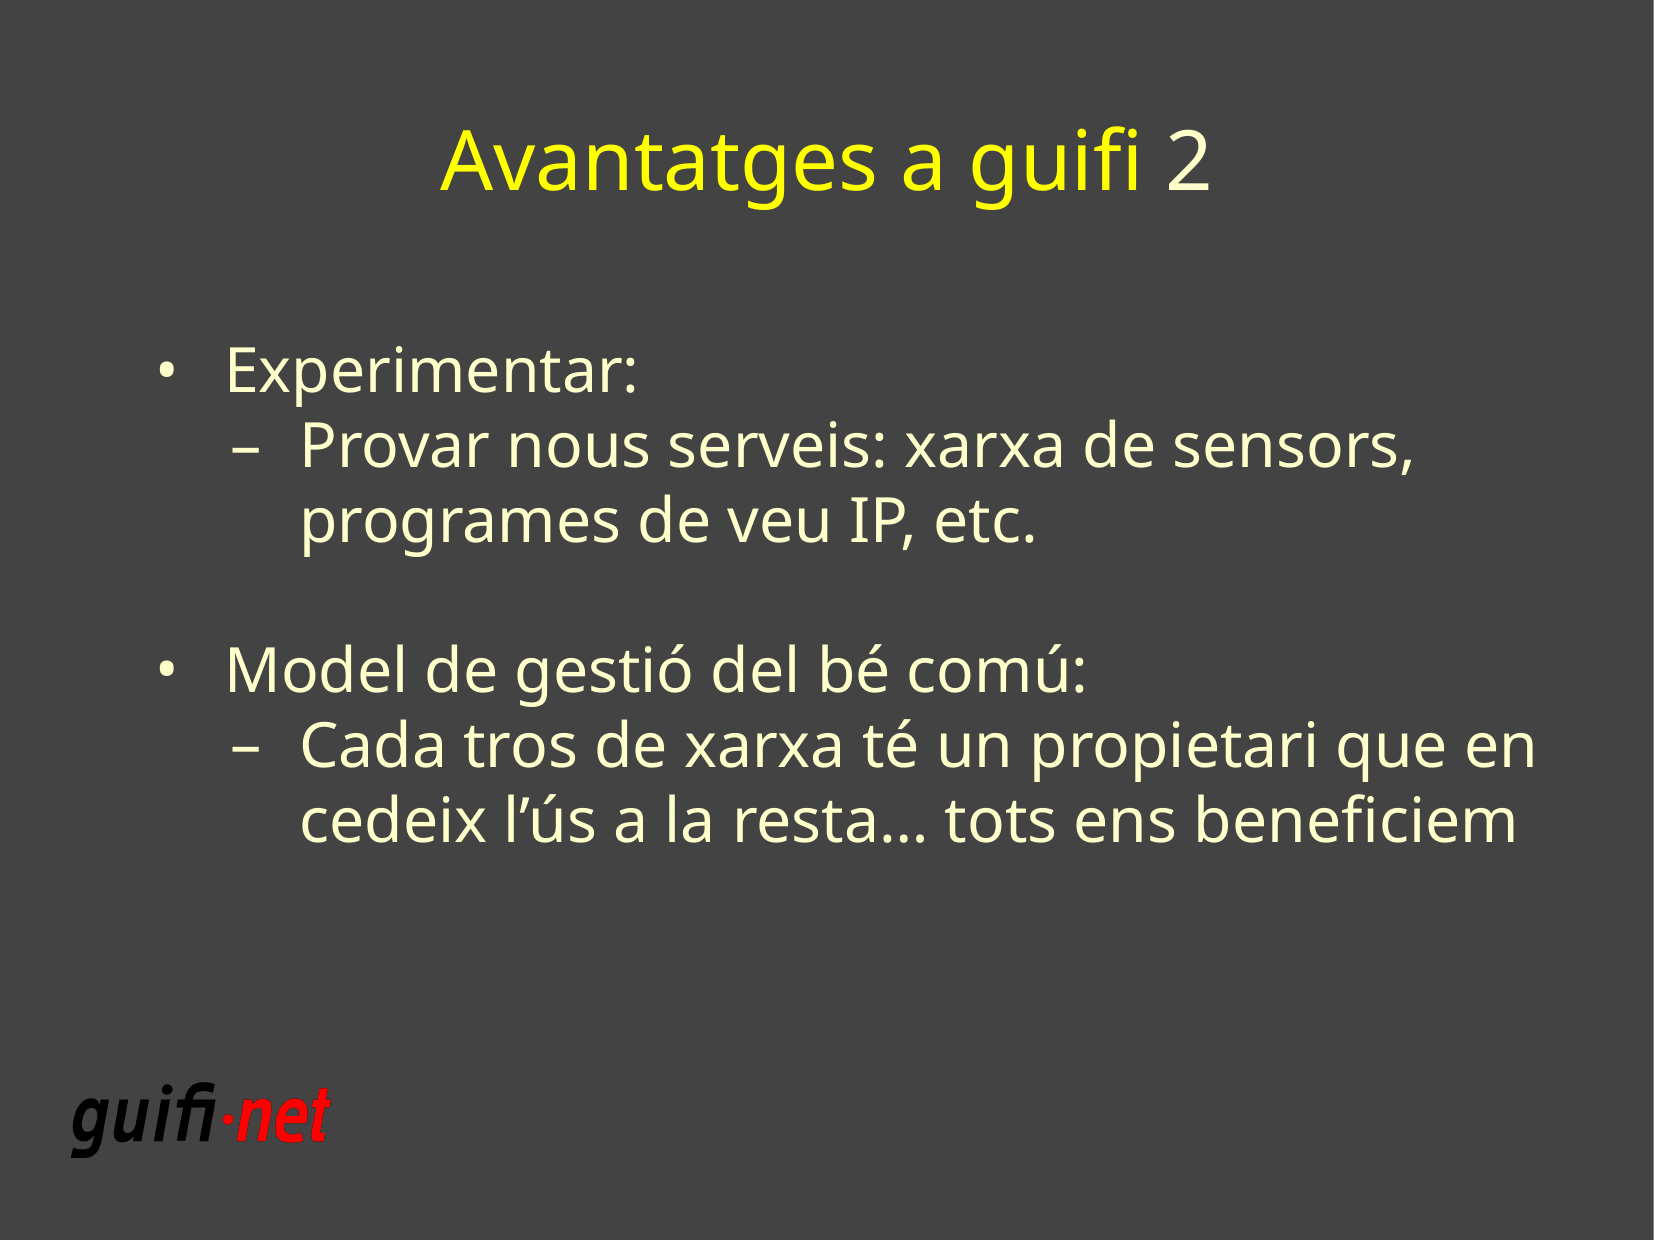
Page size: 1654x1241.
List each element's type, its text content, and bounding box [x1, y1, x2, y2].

list Experimentar: Provar nous serveis: xarxa de sensors, programes de veu IP, etc. Model de gestió del bé comú: Cada tros de xarxa té un propietari que en cedeix l’ús a la resta… tots ens beneficiem [118, 248, 1571, 968]
picture [71, 1082, 331, 1158]
title Avantatges a guifi 2 [82, 49, 1571, 213]
